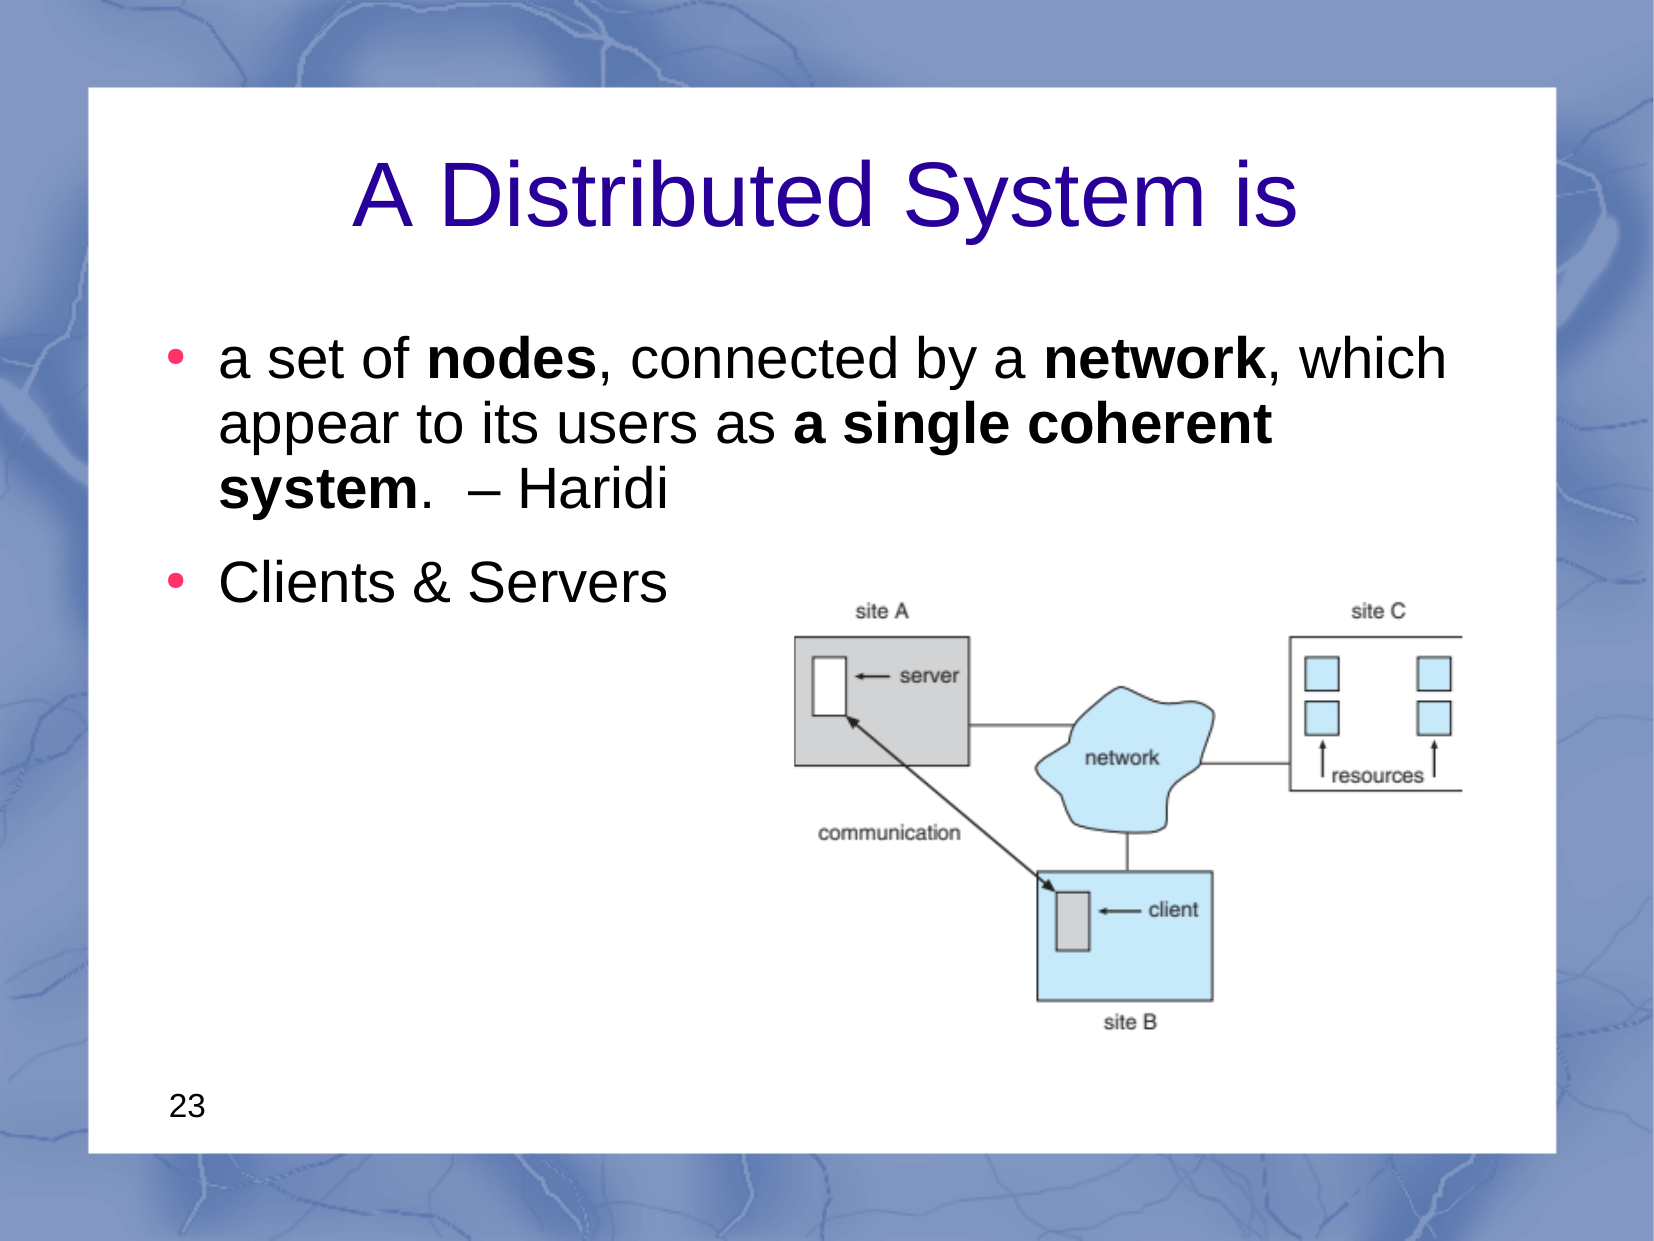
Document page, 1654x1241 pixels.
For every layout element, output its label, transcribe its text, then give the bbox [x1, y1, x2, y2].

list a set of nodes, connected by a network, which appear to its users as a single coherent system. – Haridi Clients & Servers [147, 325, 1506, 1045]
title A Distributed System is [118, 90, 1536, 298]
picture [0, 0, 1654, 1241]
